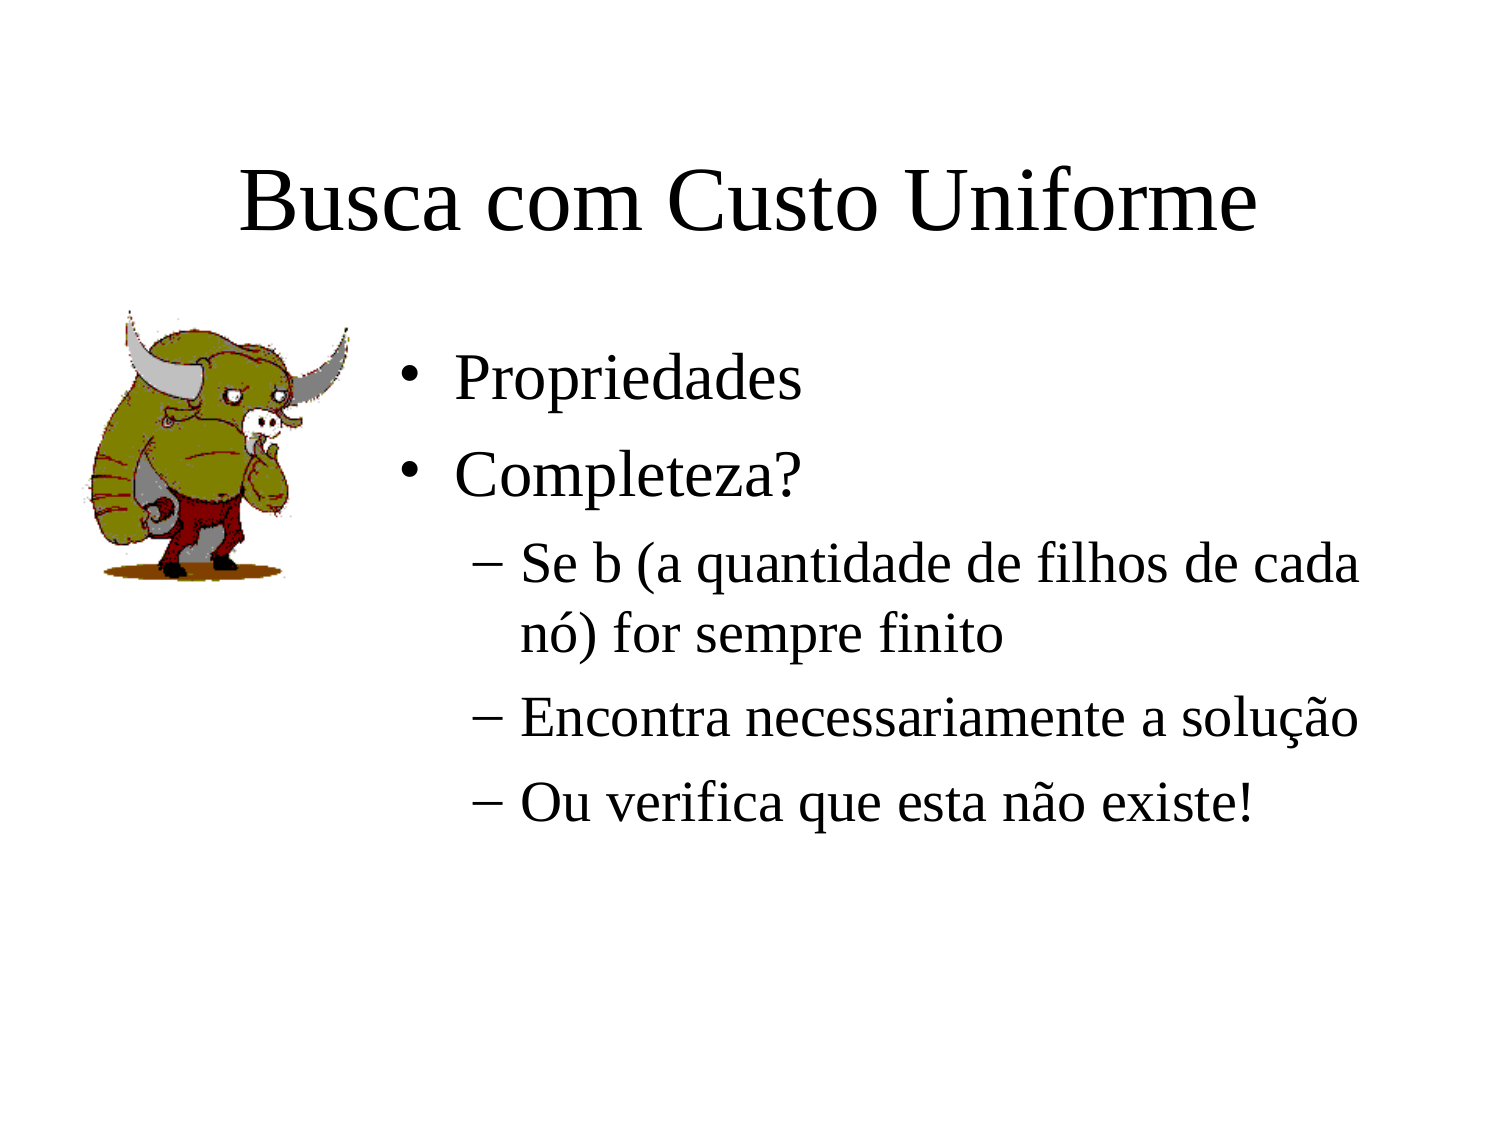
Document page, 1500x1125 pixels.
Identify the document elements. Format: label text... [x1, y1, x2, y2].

title Busca com Custo Uniforme [112, 99, 1388, 288]
list Propriedades Completeza? Se b (a quantidade de filhos de cada nó) for sempre finito Encontra necessariamente a solução Ou verifica que esta não existe! [383, 324, 1388, 1001]
picture [62, 292, 384, 591]
